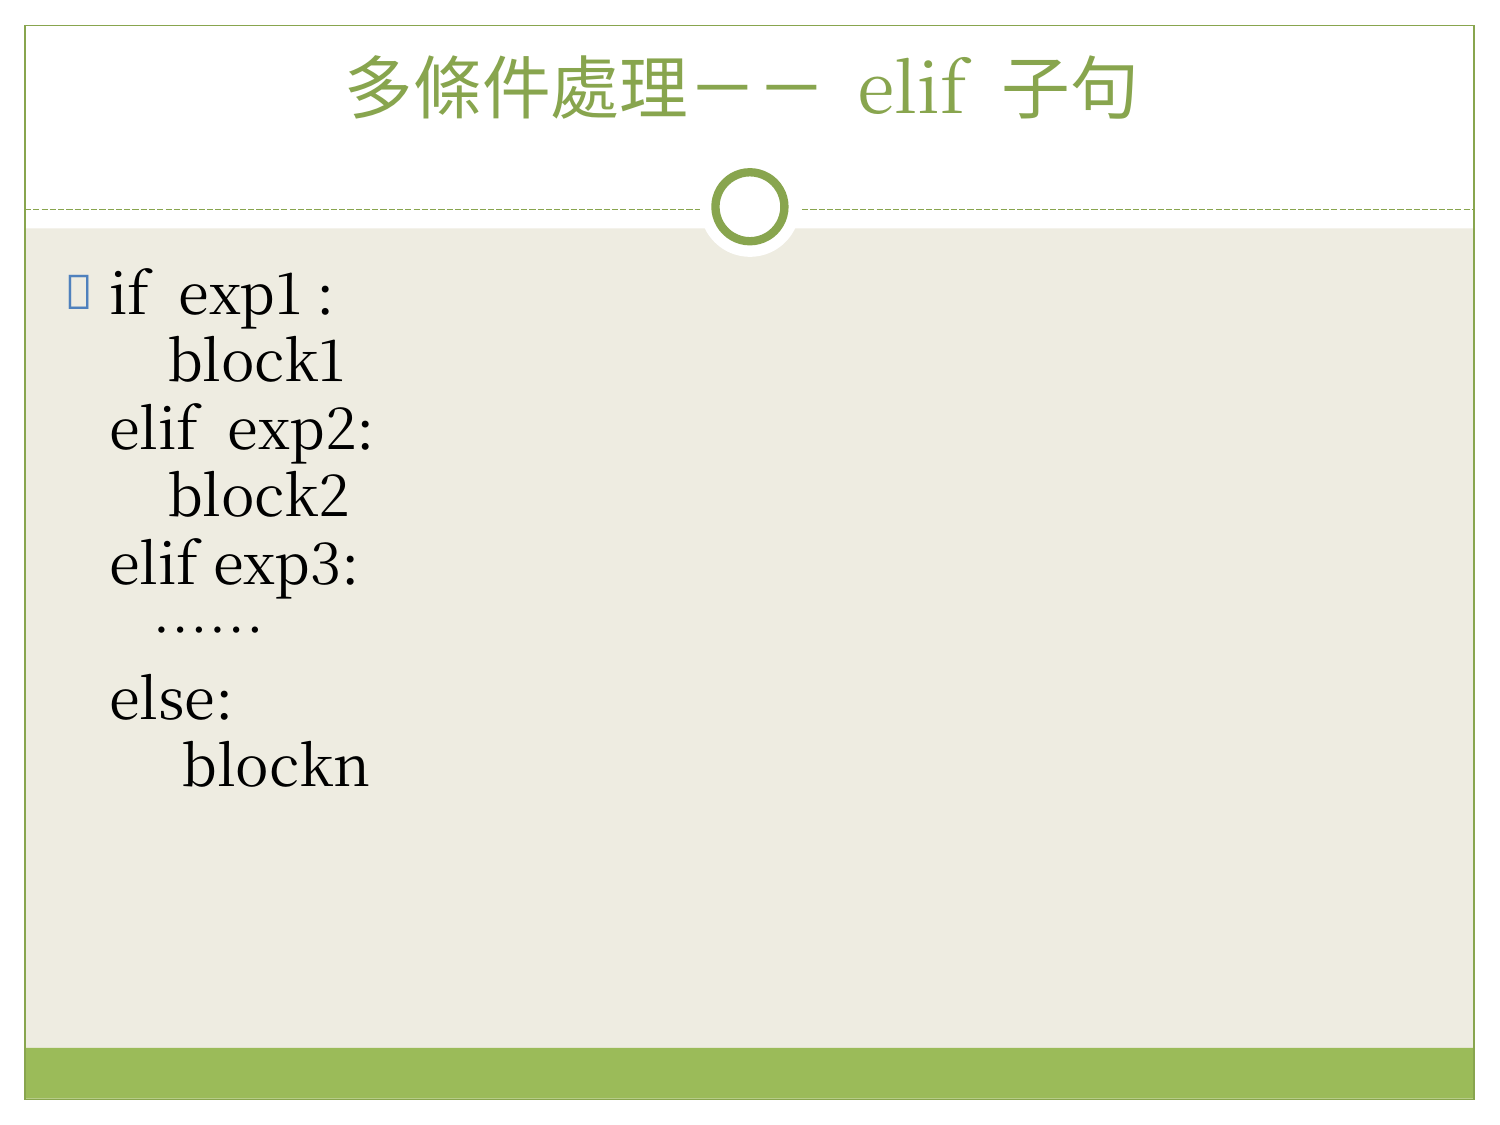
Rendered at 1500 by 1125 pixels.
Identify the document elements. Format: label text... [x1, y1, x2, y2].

list if exp1 : block1 elif exp2: block2 elif exp3: …… else: blockn [49, 250, 1430, 1001]
title 多條件處理－－ elif 子句 [49, 37, 1450, 162]
